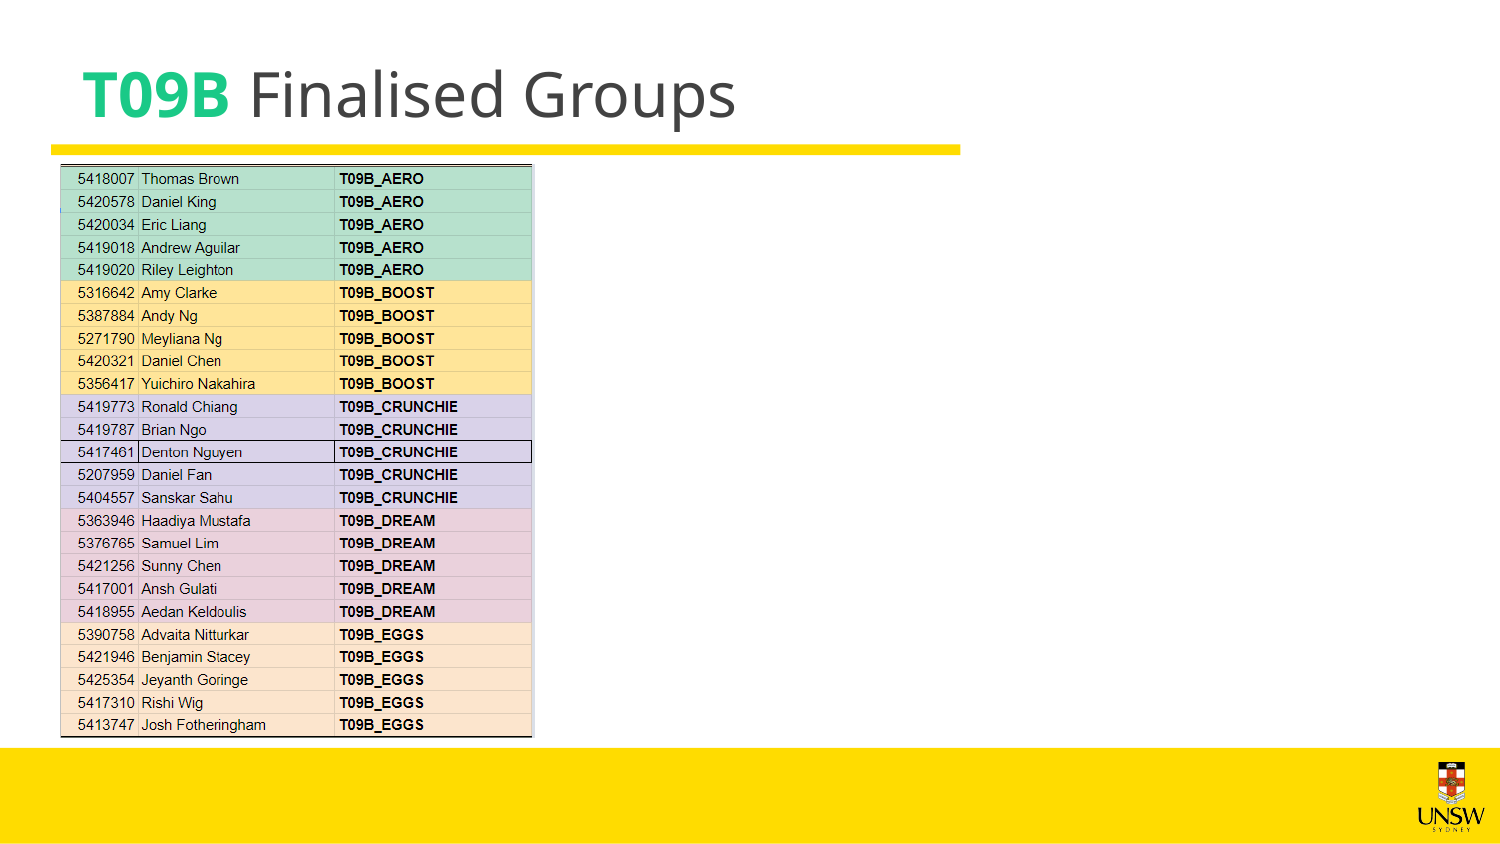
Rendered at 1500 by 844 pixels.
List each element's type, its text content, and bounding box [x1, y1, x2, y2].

text_box [51, 144, 961, 156]
picture [1418, 762, 1485, 832]
picture [60, 164, 535, 738]
text_box 👨‍👩‍👧‍👦 T09B Finalised Groups [51, 24, 1449, 145]
